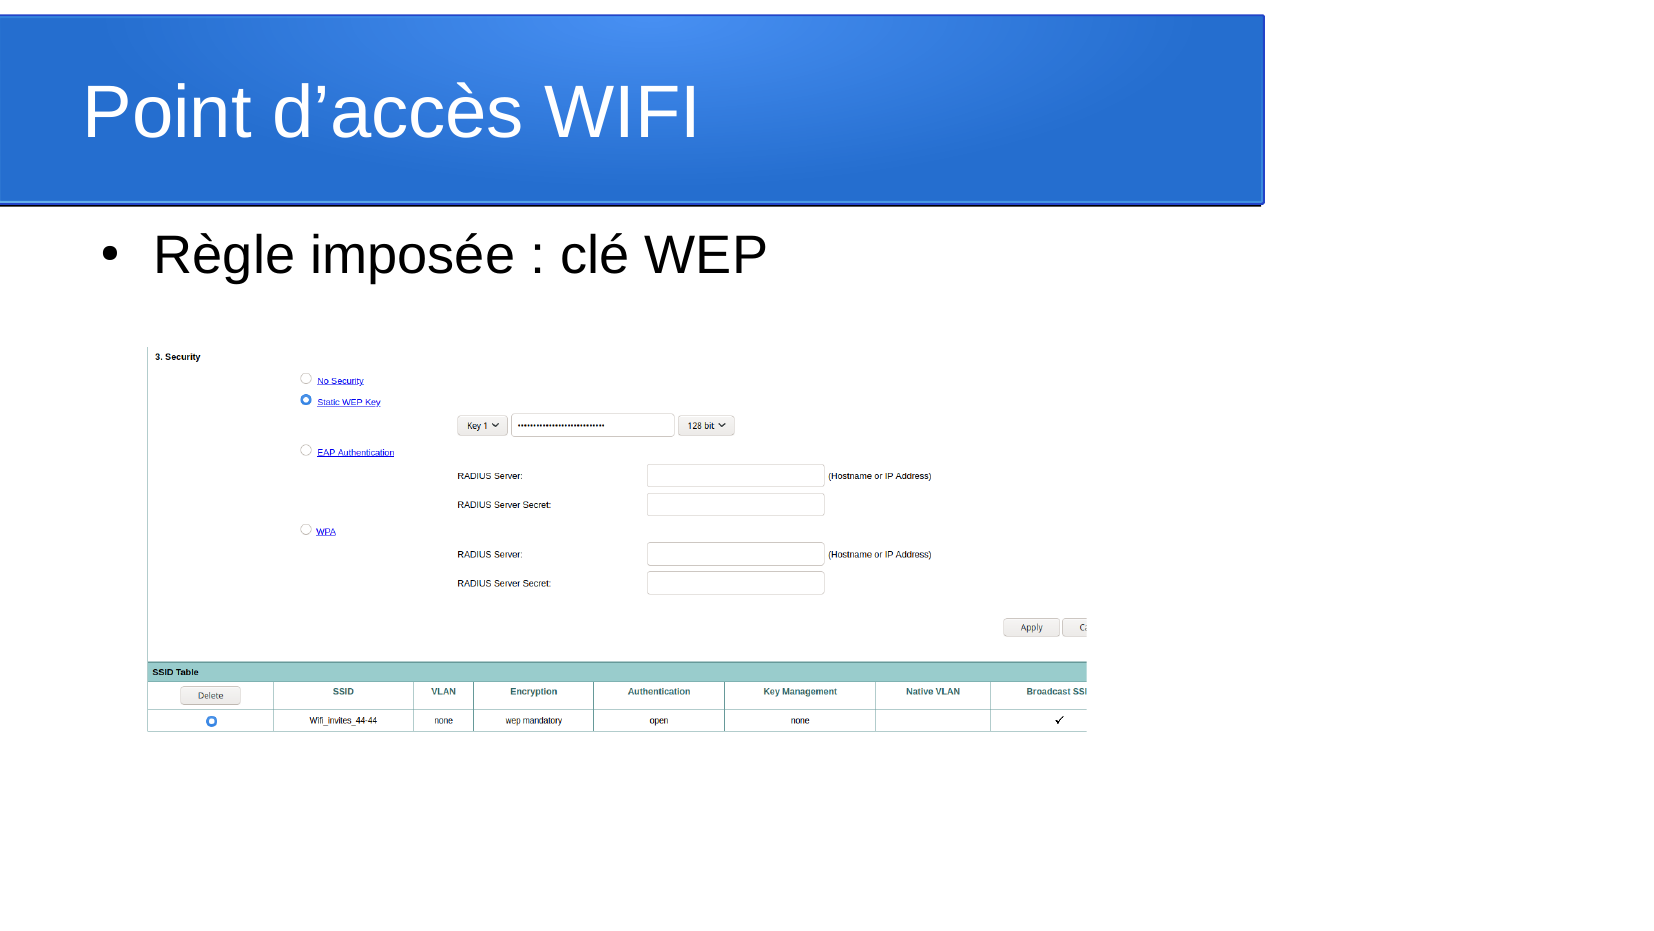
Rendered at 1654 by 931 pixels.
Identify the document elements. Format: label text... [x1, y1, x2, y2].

picture [141, 347, 1087, 733]
title Point d’accès WIFI [82, 35, 1235, 189]
list Règle imposée : clé WEP [82, 224, 1571, 764]
